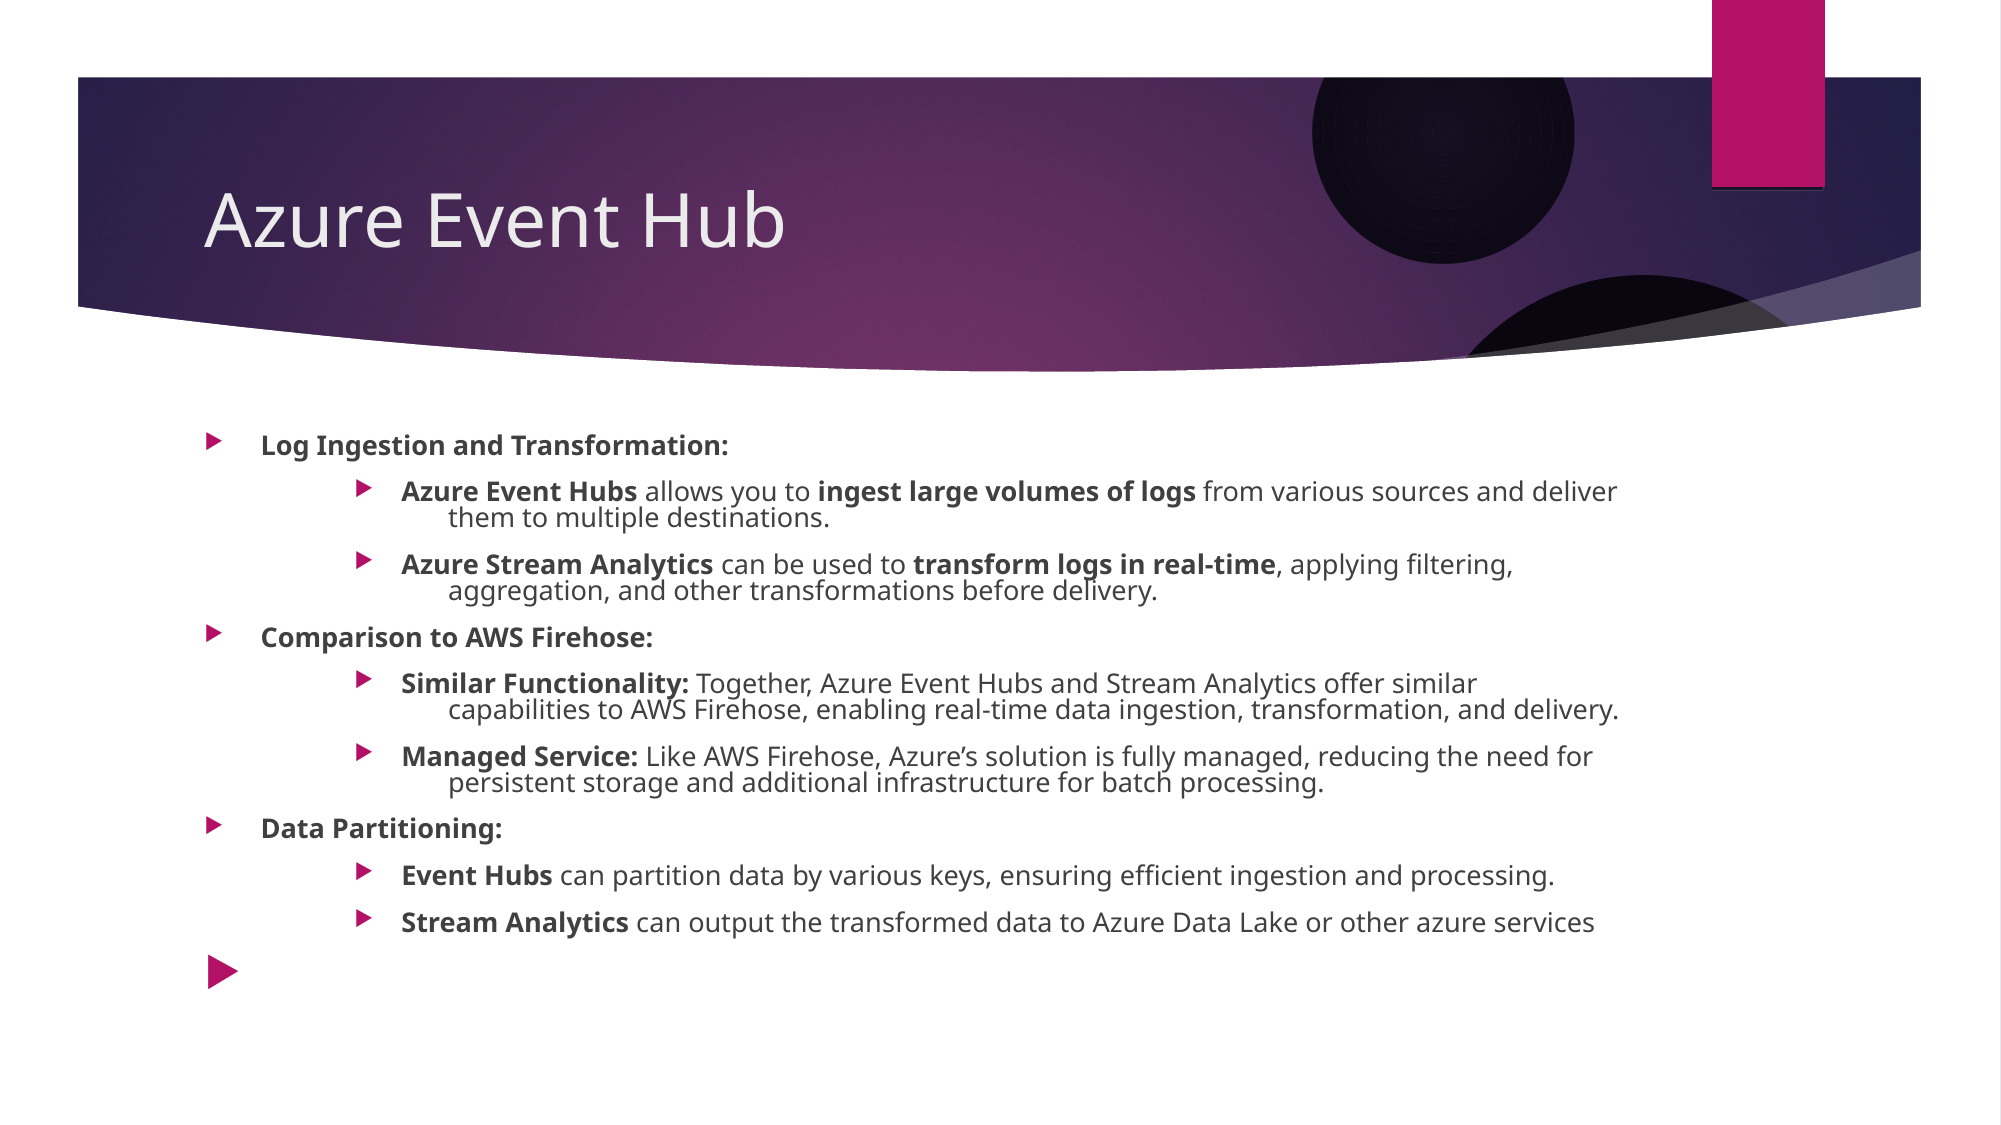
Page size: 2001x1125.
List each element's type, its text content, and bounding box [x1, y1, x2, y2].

list Log Ingestion and Transformation: Azure Event Hubs allows you to ingest large volumes of logs from various sources and deliver them to multiple destinations. Azure Stream Analytics can be used to transform logs in real-time, applying filtering, aggregation, and other transformations before delivery. Comparison to AWS Firehose: Similar Functionality: Together, Azure Event Hubs and Stream Analytics offer similar capabilities to AWS Firehose, enabling real-time data ingestion, transformation, and delivery. Managed Service: Like AWS Firehose, Azure’s solution is fully managed, reducing the need for persistent storage and additional infrastructure for batch processing. Data Partitioning: Event Hubs can partition data by various keys, ensuring efficient ingestion and processing. Stream Analytics can output the transformed data to Azure Data Lake or other azure services [189, 427, 1638, 988]
title Azure Event Hub [189, 159, 1627, 276]
